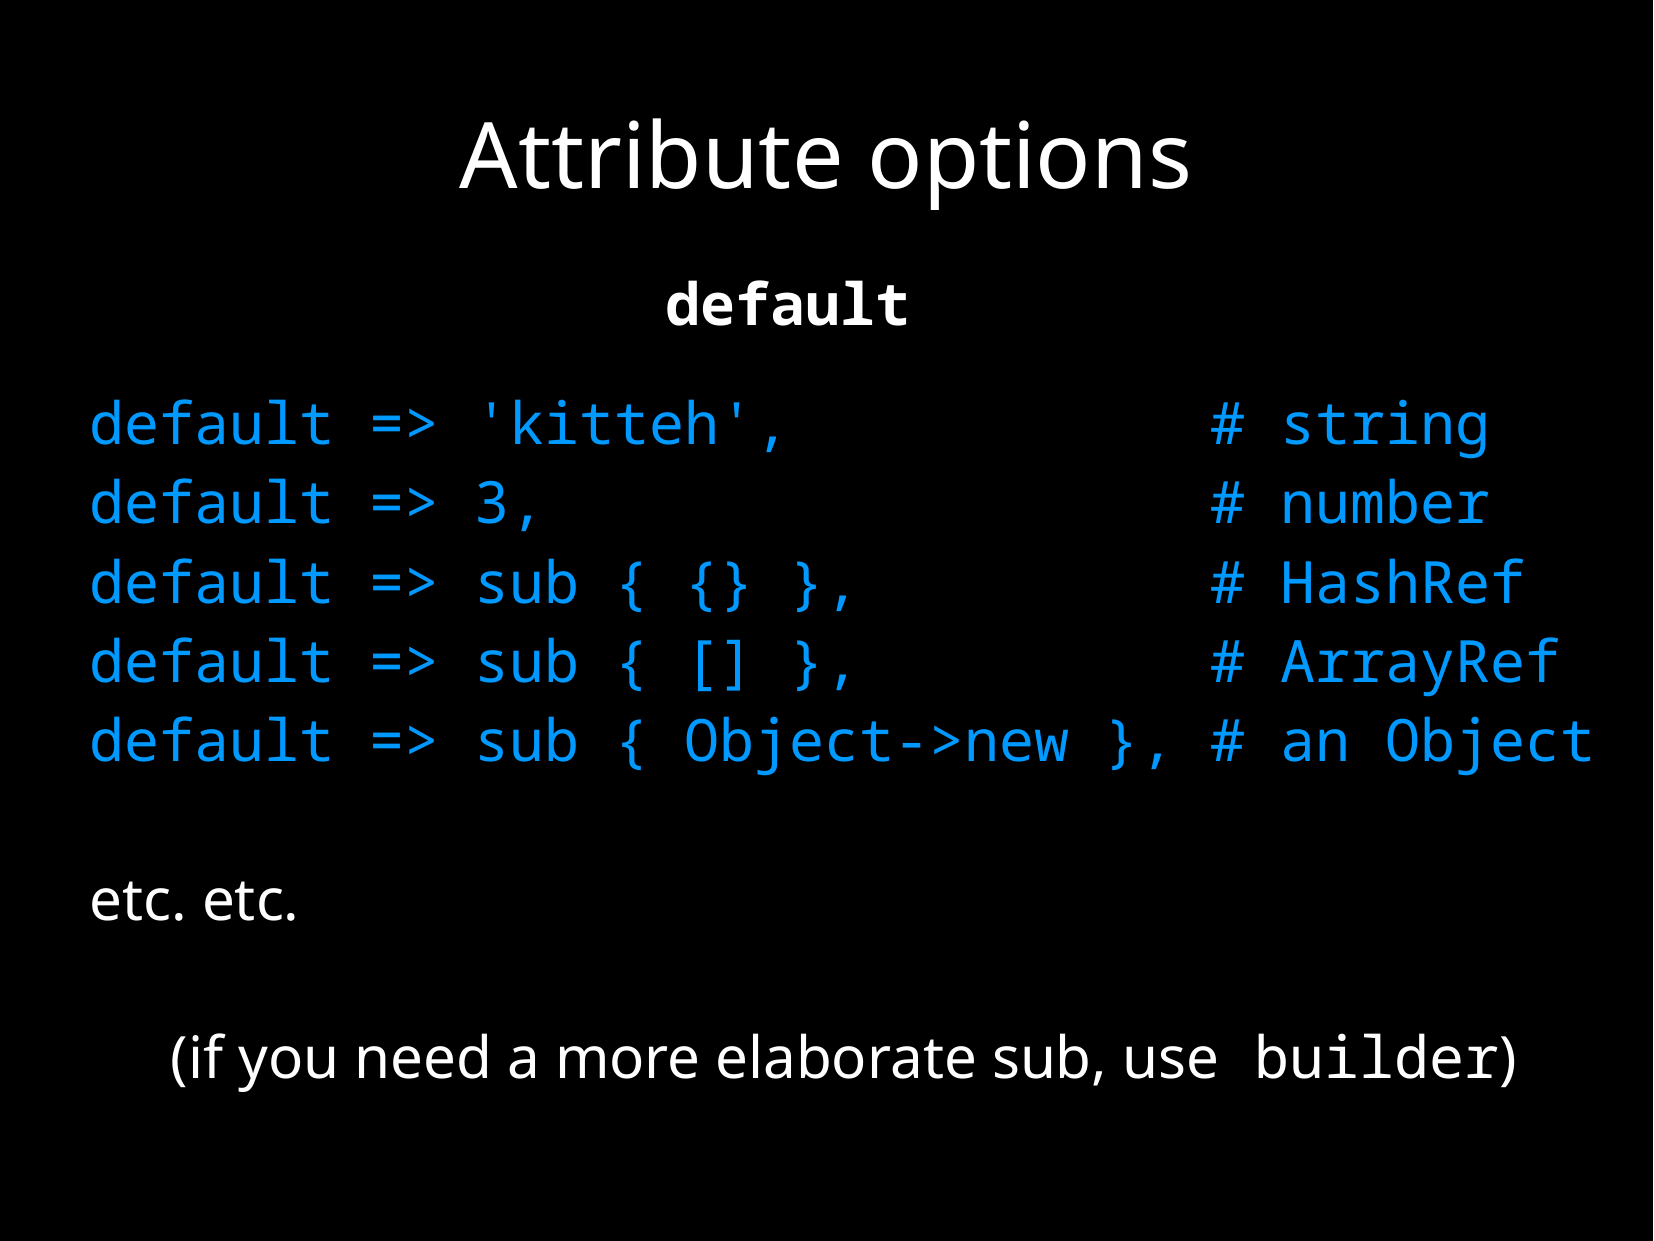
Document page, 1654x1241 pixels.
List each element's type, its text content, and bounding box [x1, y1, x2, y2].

title Attribute options [82, 49, 1571, 257]
text_box default => 'kitteh', # string default => 3, # number default => sub { {} }, # HashRef default => sub { [] }, # ArrayRef default => sub { Object->new }, # an Object etc. etc. (if you need a more elaborate sub, use builder) [75, 375, 1613, 1088]
text_box default [450, 255, 1126, 338]
